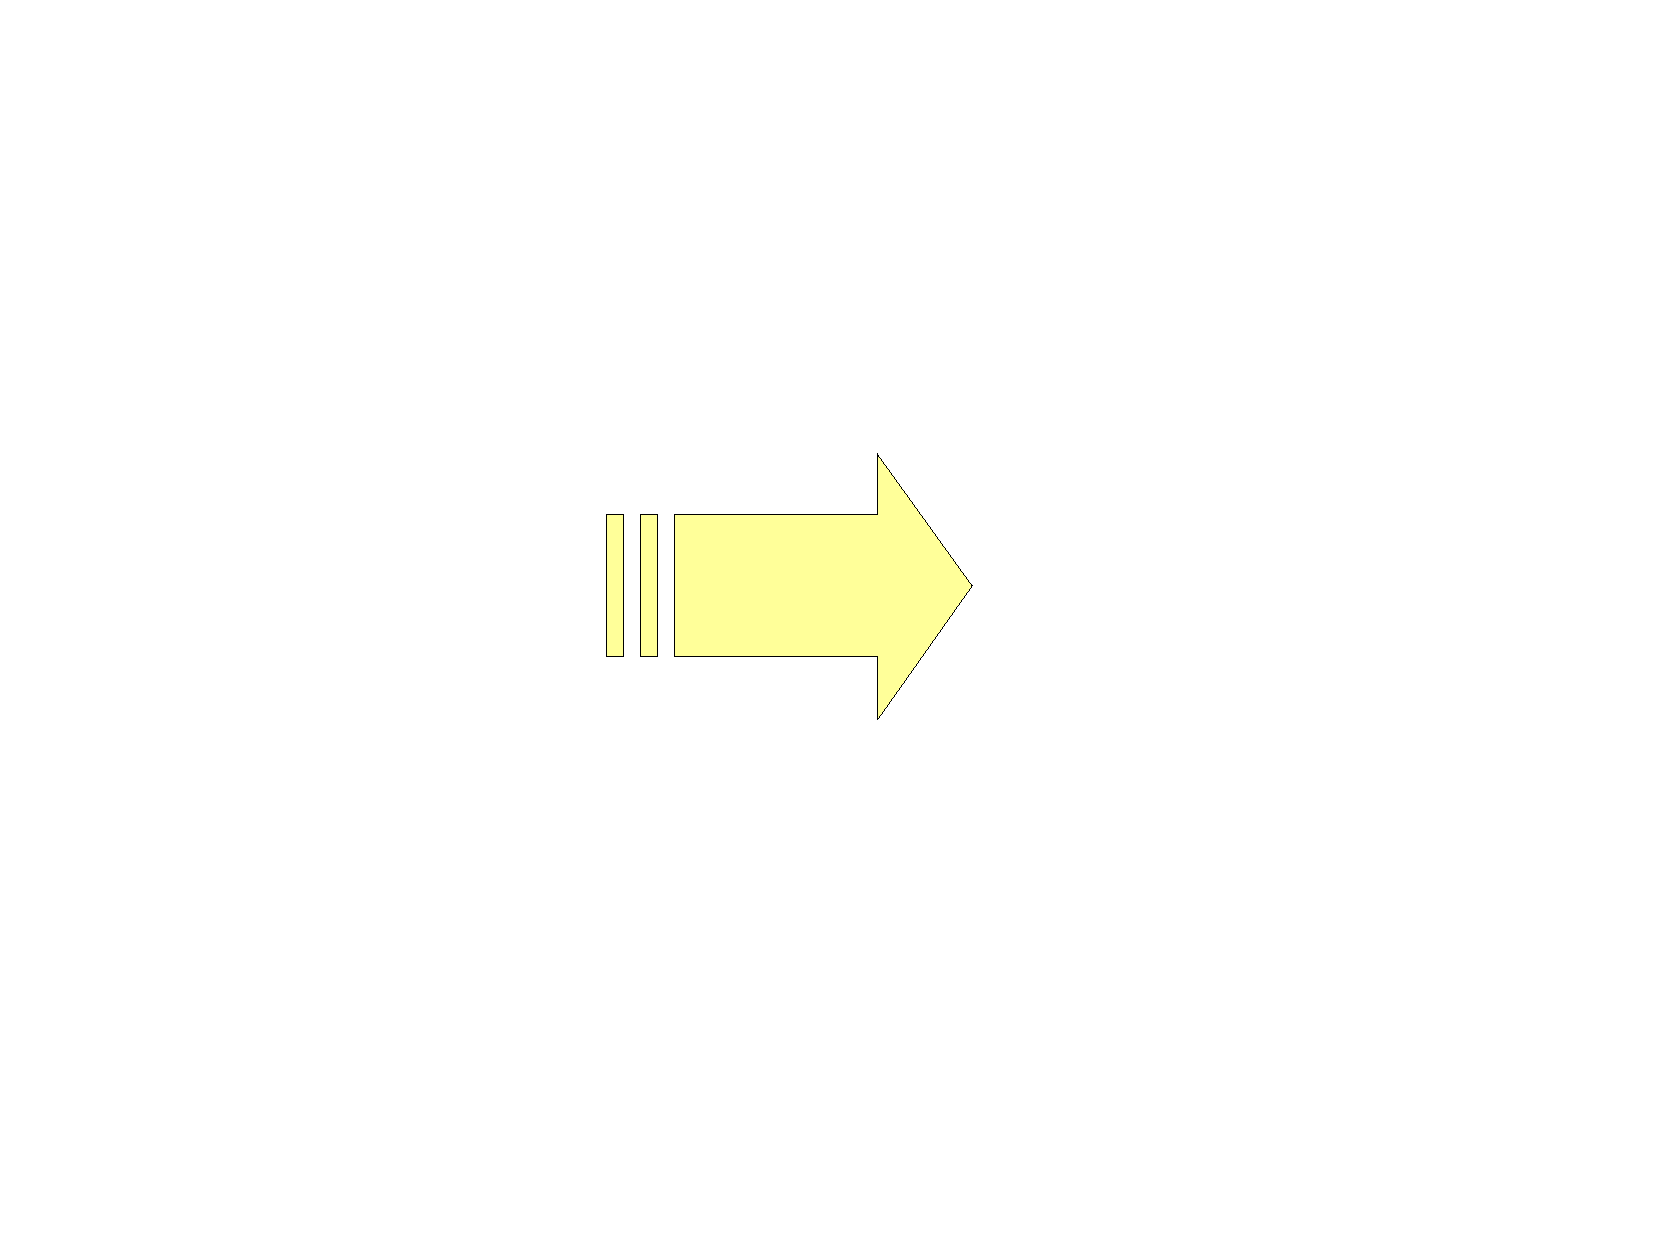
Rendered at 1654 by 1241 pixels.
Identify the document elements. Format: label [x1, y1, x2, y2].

text_box [606, 514, 624, 657]
text_box [640, 514, 658, 657]
text_box [674, 453, 973, 720]
